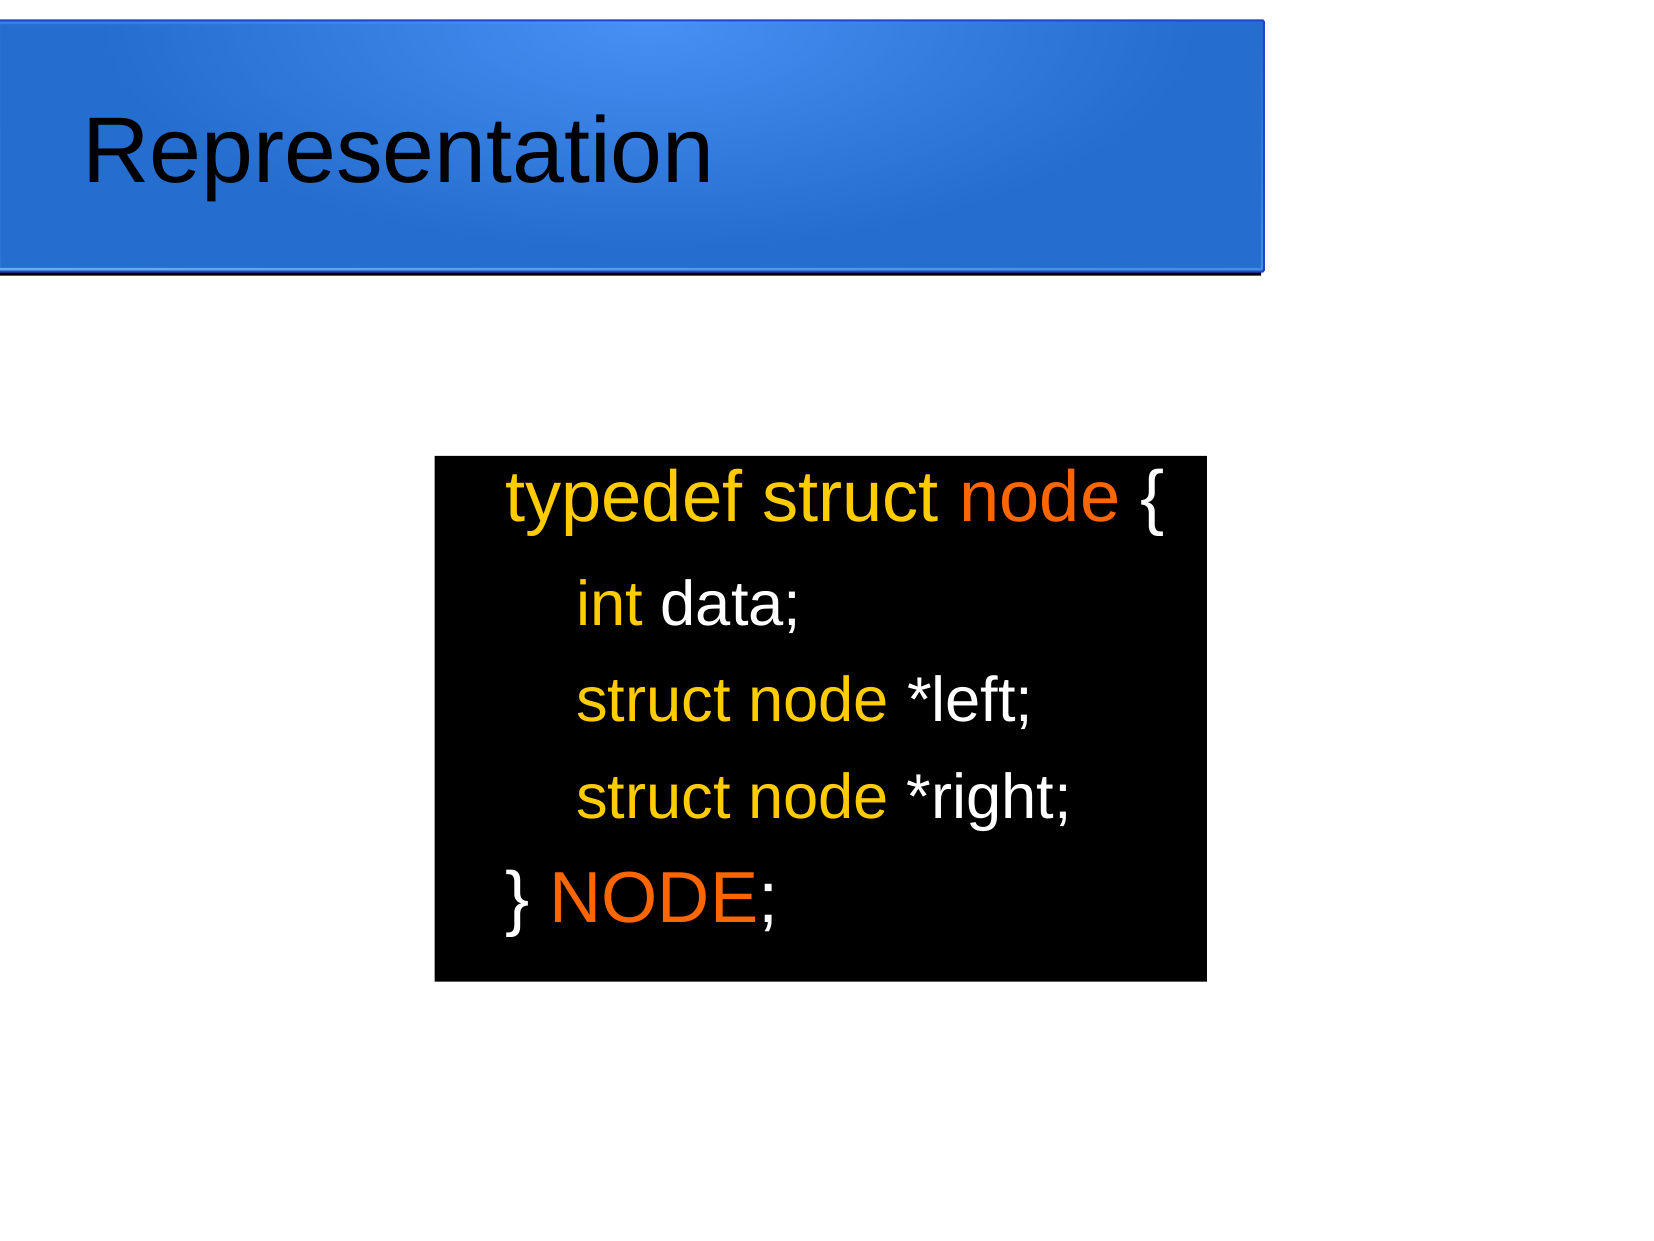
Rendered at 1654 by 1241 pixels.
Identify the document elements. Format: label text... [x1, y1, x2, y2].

list typedef struct node { int data; struct node *left; struct node *right; } NODE; [434, 455, 1207, 982]
title Representation [82, 47, 1235, 252]
